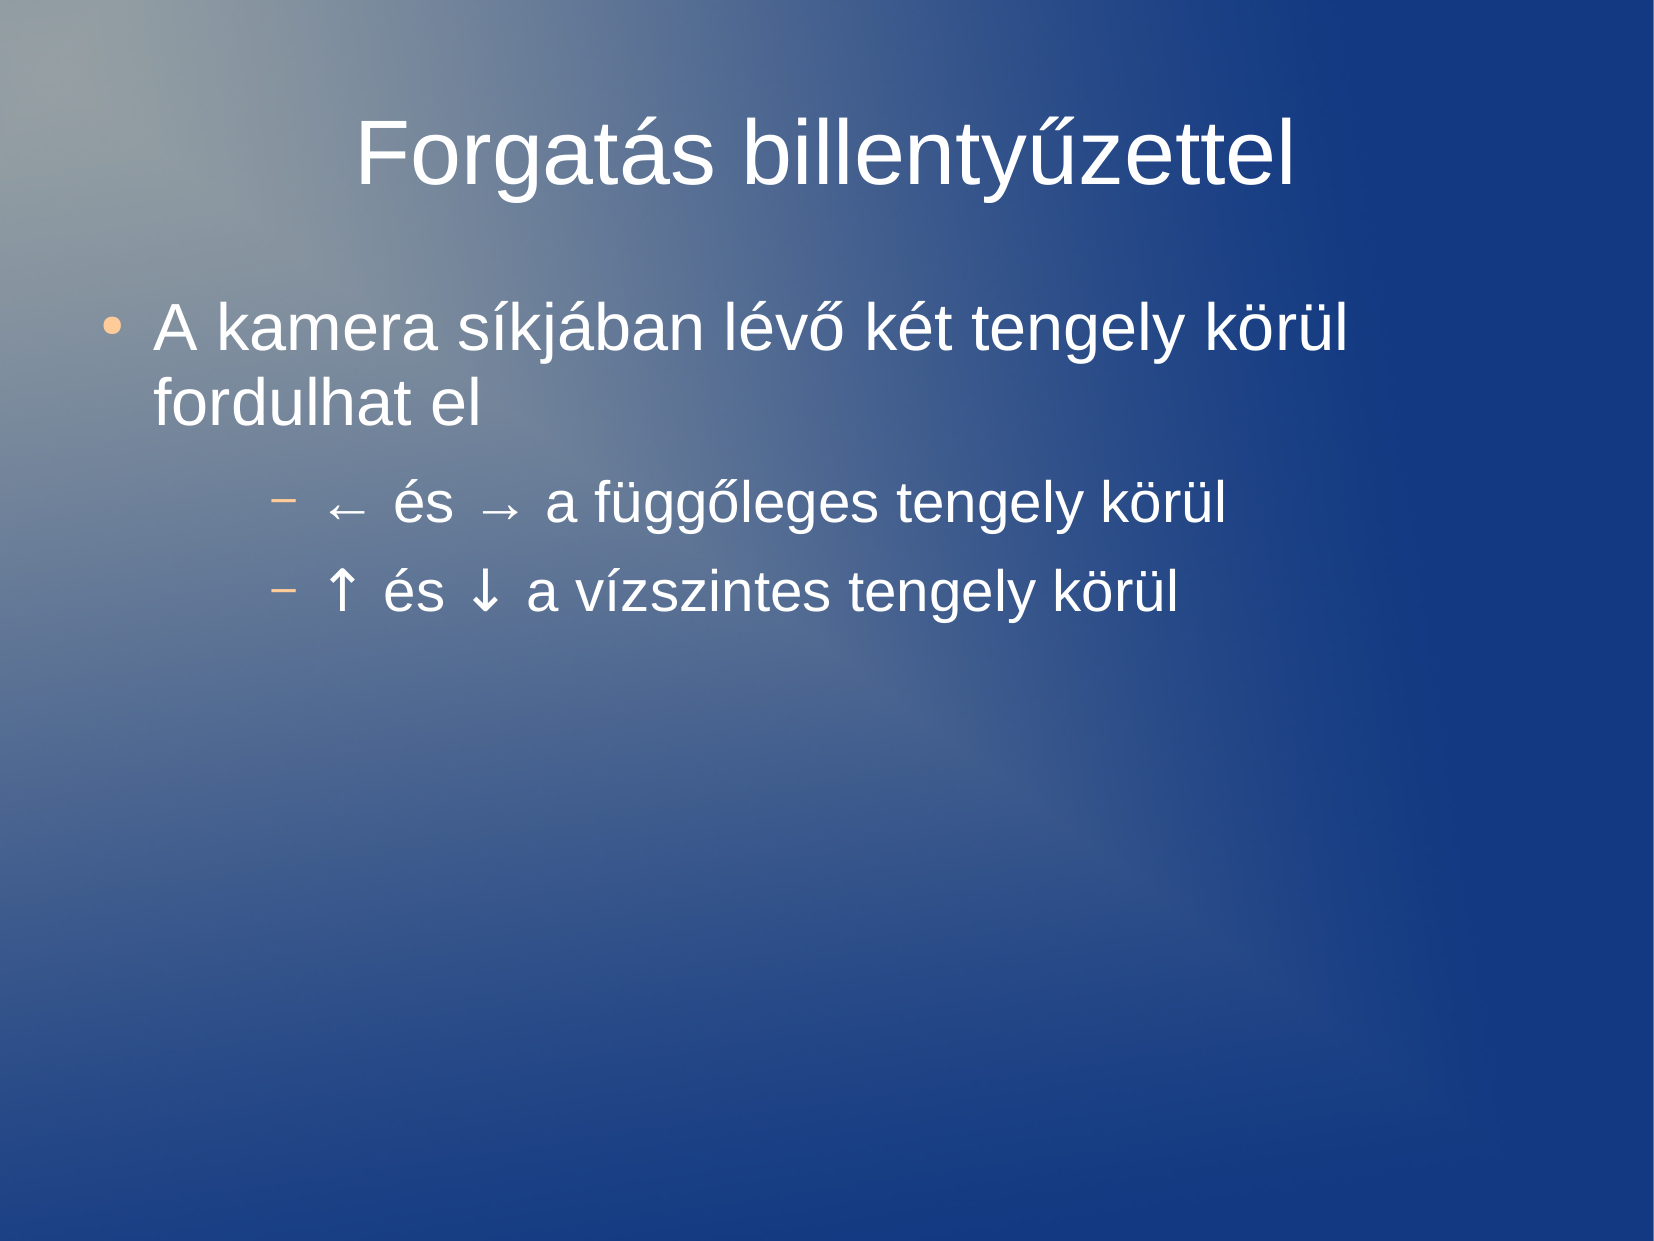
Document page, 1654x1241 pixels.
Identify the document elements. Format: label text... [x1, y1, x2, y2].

list A kamera síkjában lévő két tengely körül fordulhat el ← és → a függőleges tengely körül ↑ és ↓ a vízszintes tengely körül [82, 290, 1571, 1094]
title Forgatás billentyűzettel [82, 56, 1571, 250]
picture [0, 0, 1654, 1241]
